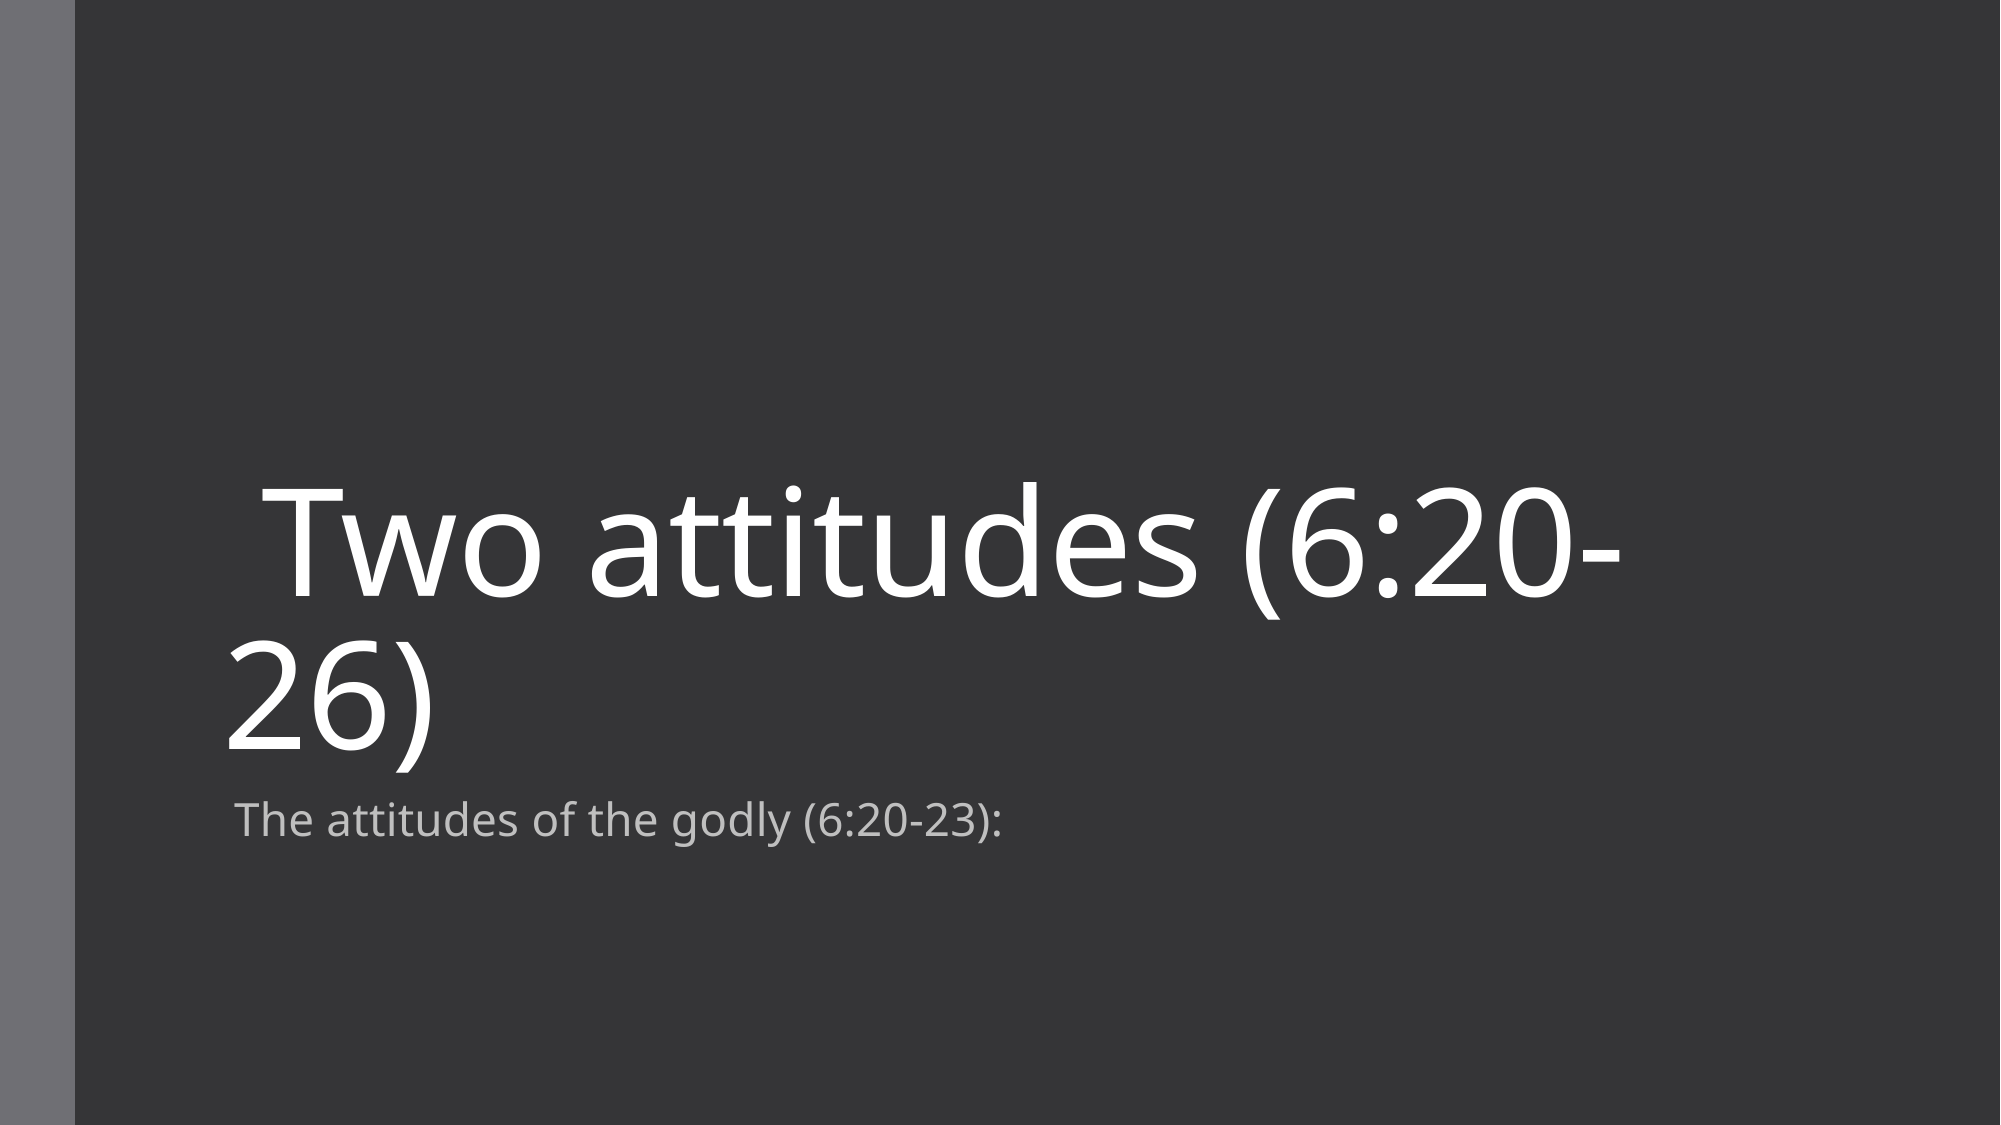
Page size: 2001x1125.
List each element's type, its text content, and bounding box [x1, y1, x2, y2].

subtitle The attitudes of the godly (6:20-23): [206, 787, 1752, 1066]
title Two attitudes (6:20-26) [206, 124, 1752, 787]
